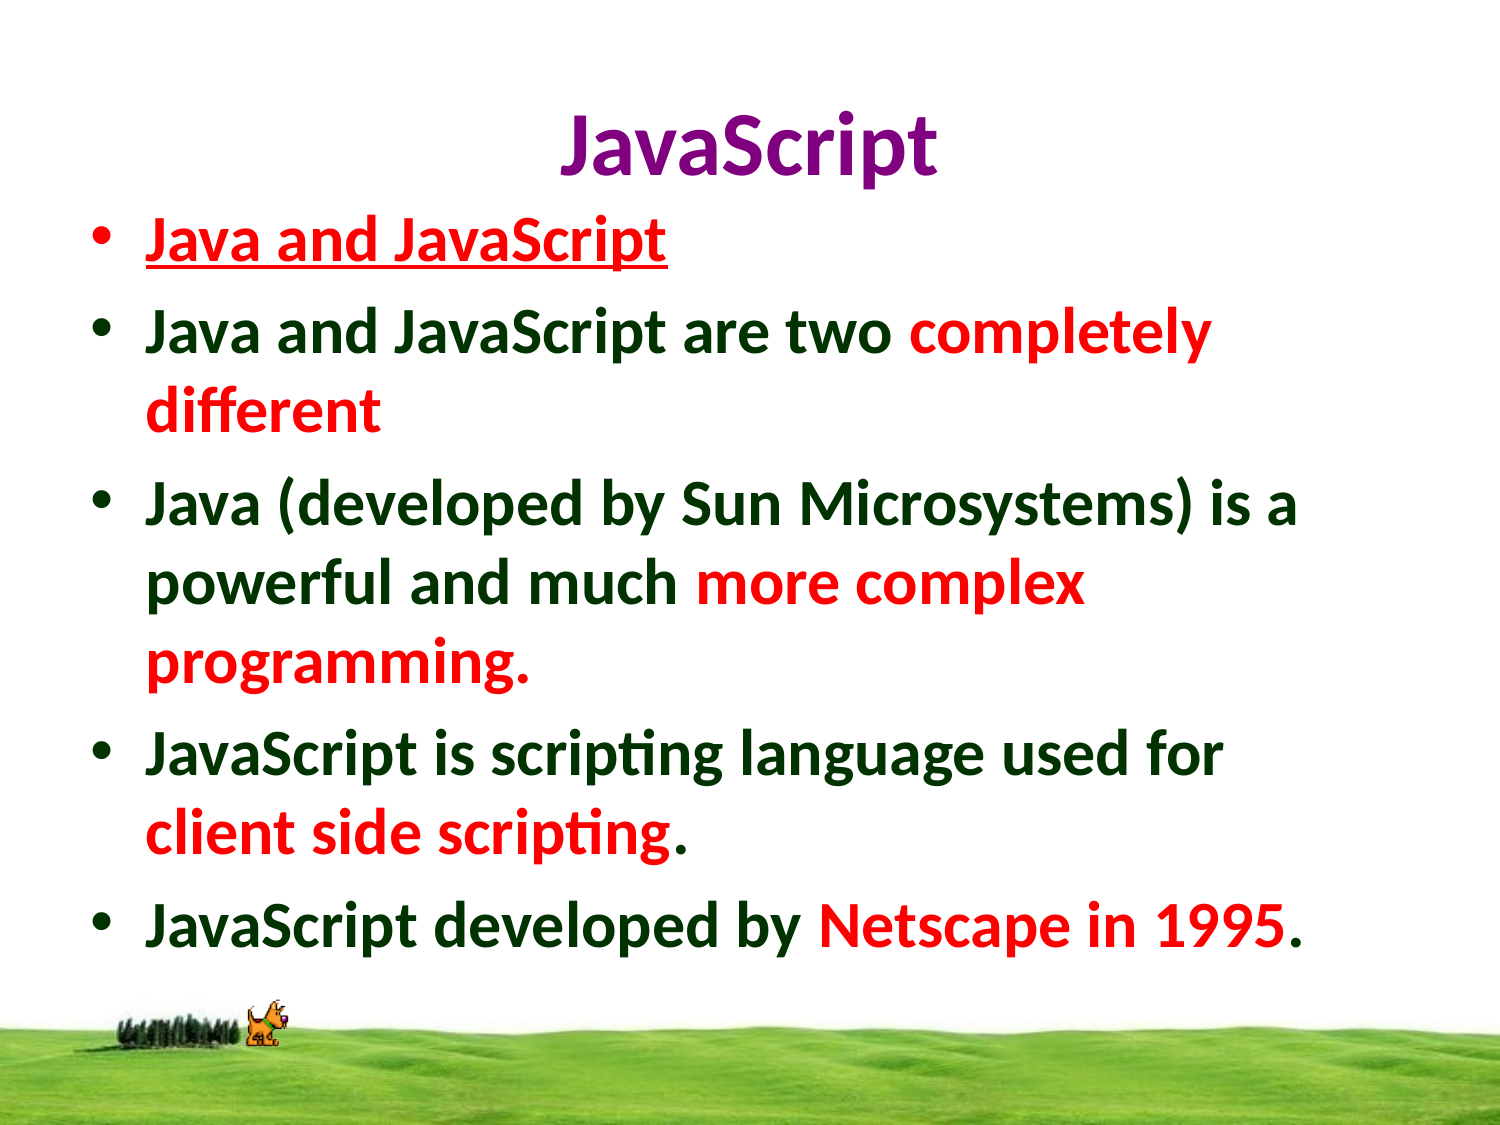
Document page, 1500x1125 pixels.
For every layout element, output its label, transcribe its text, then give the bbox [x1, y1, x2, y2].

list Java and JavaScript Java and JavaScript are two completely different Java (developed by Sun Microsystems) is a powerful and much more complex programming. JavaScript is scripting language used for client side scripting. JavaScript developed by Netscape in 1995. [75, 187, 1338, 975]
title JavaScript [75, 45, 1425, 233]
picture [0, 995, 1500, 1125]
